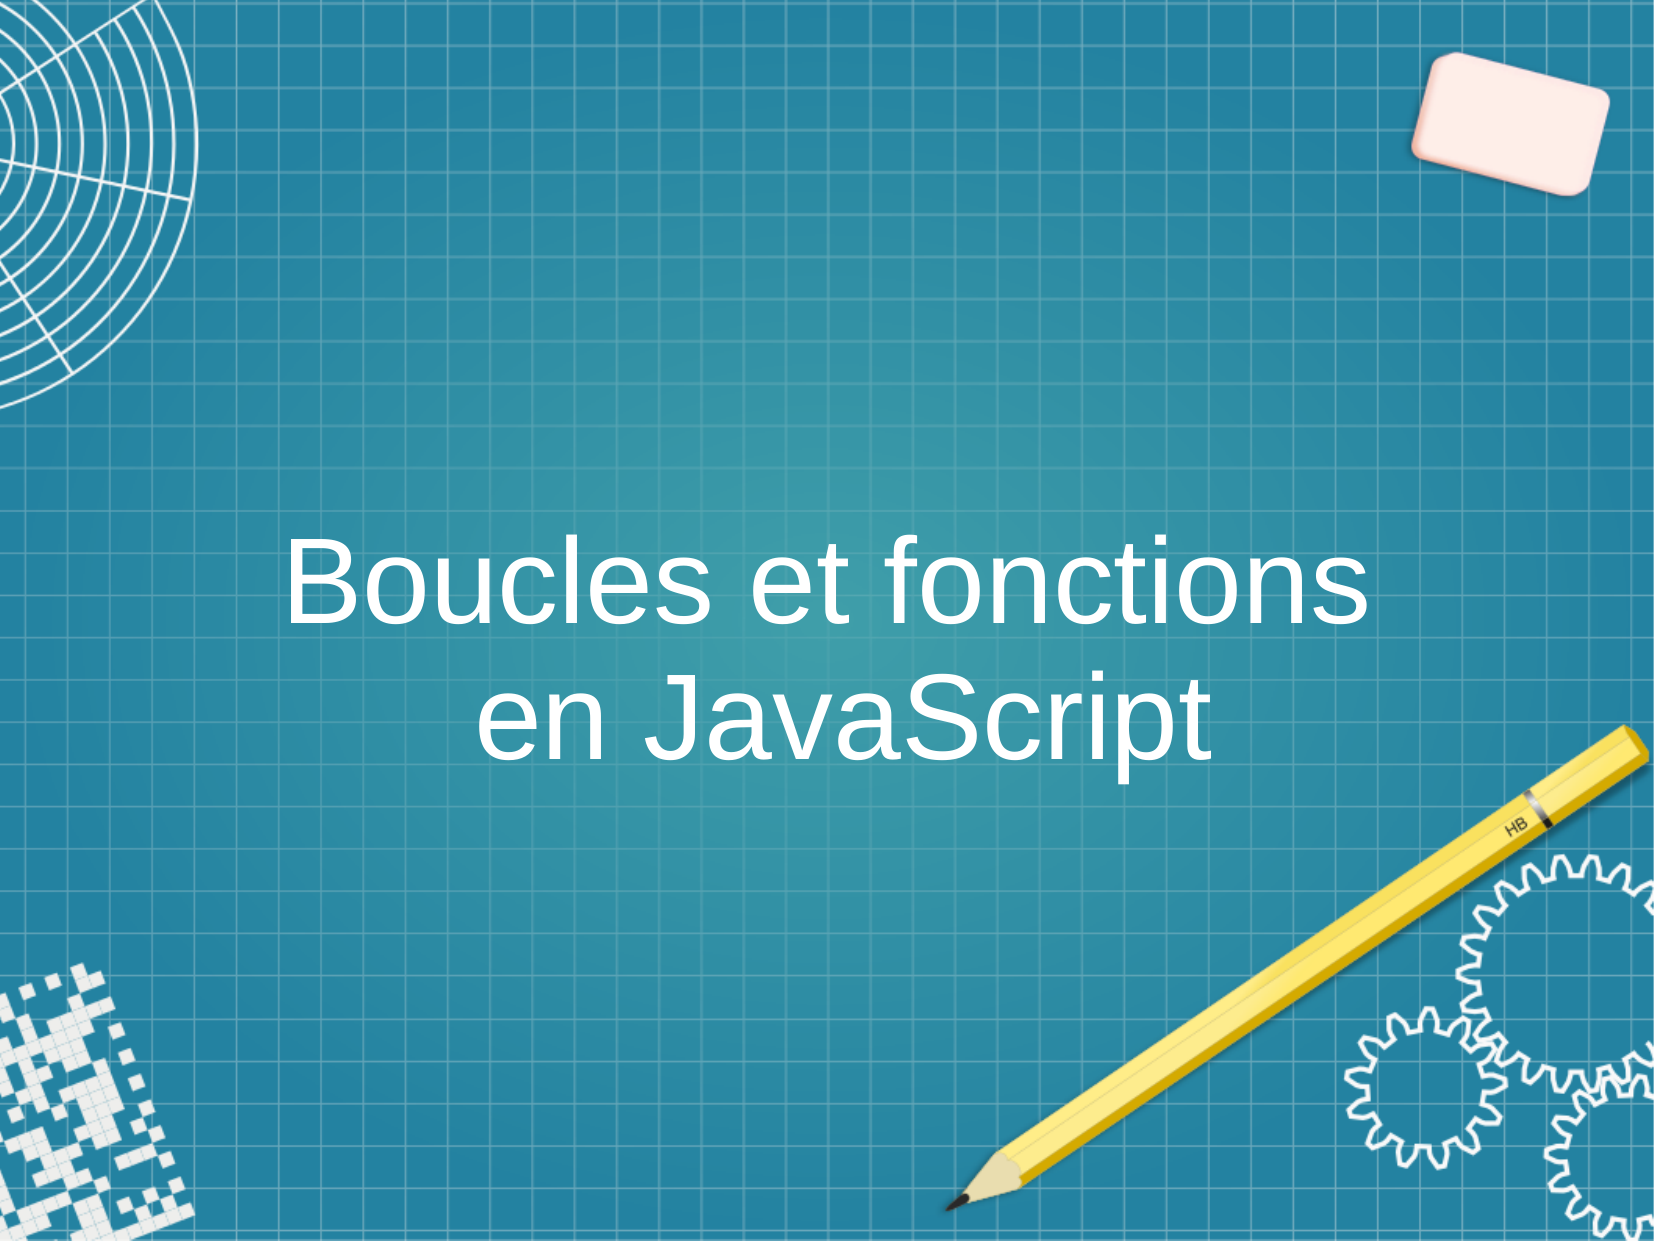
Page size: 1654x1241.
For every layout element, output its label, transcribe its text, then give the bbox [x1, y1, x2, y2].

title Boucles et fonctions en JavaScript [82, 507, 1571, 792]
picture [0, 0, 1654, 1241]
